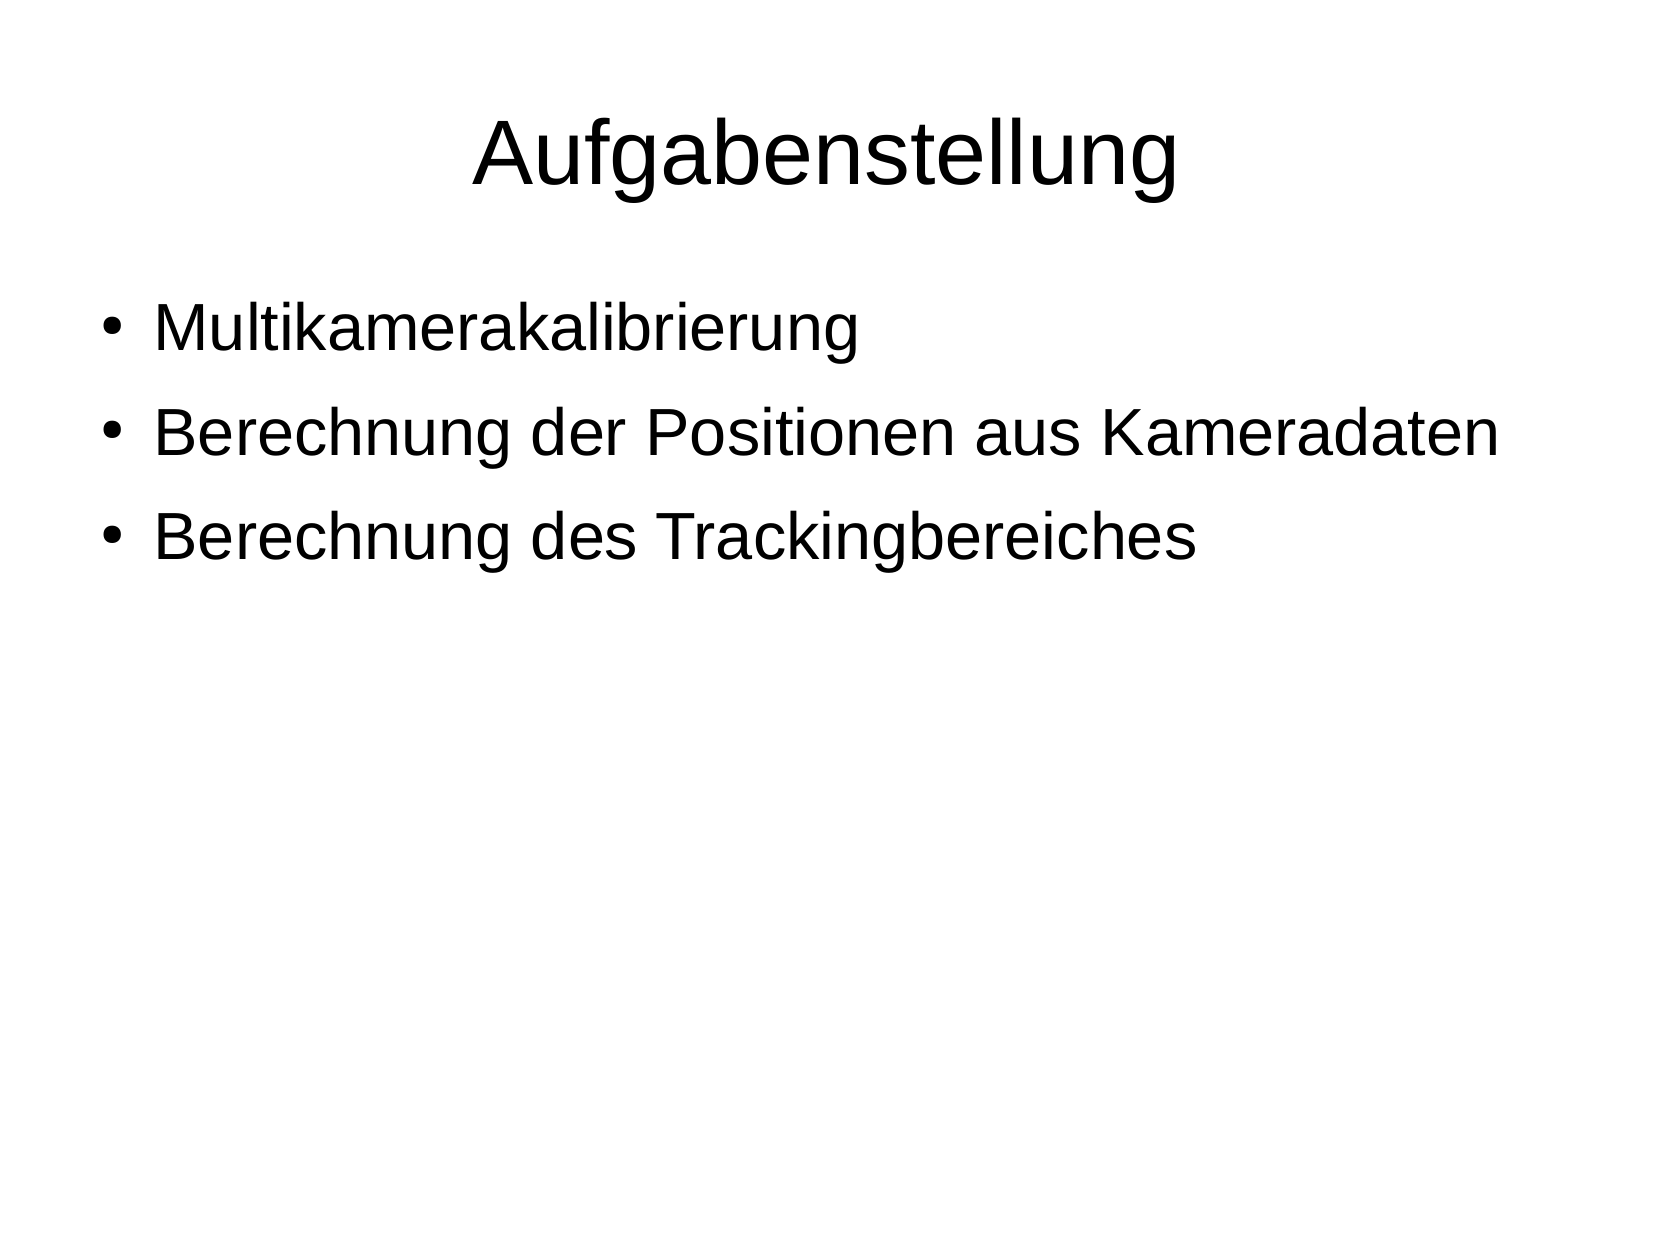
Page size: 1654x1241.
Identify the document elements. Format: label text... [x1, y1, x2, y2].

list Multikamerakalibrierung Berechnung der Positionen aus Kameradaten Berechnung des Trackingbereiches [82, 290, 1571, 1010]
title Aufgabenstellung [82, 49, 1571, 257]
